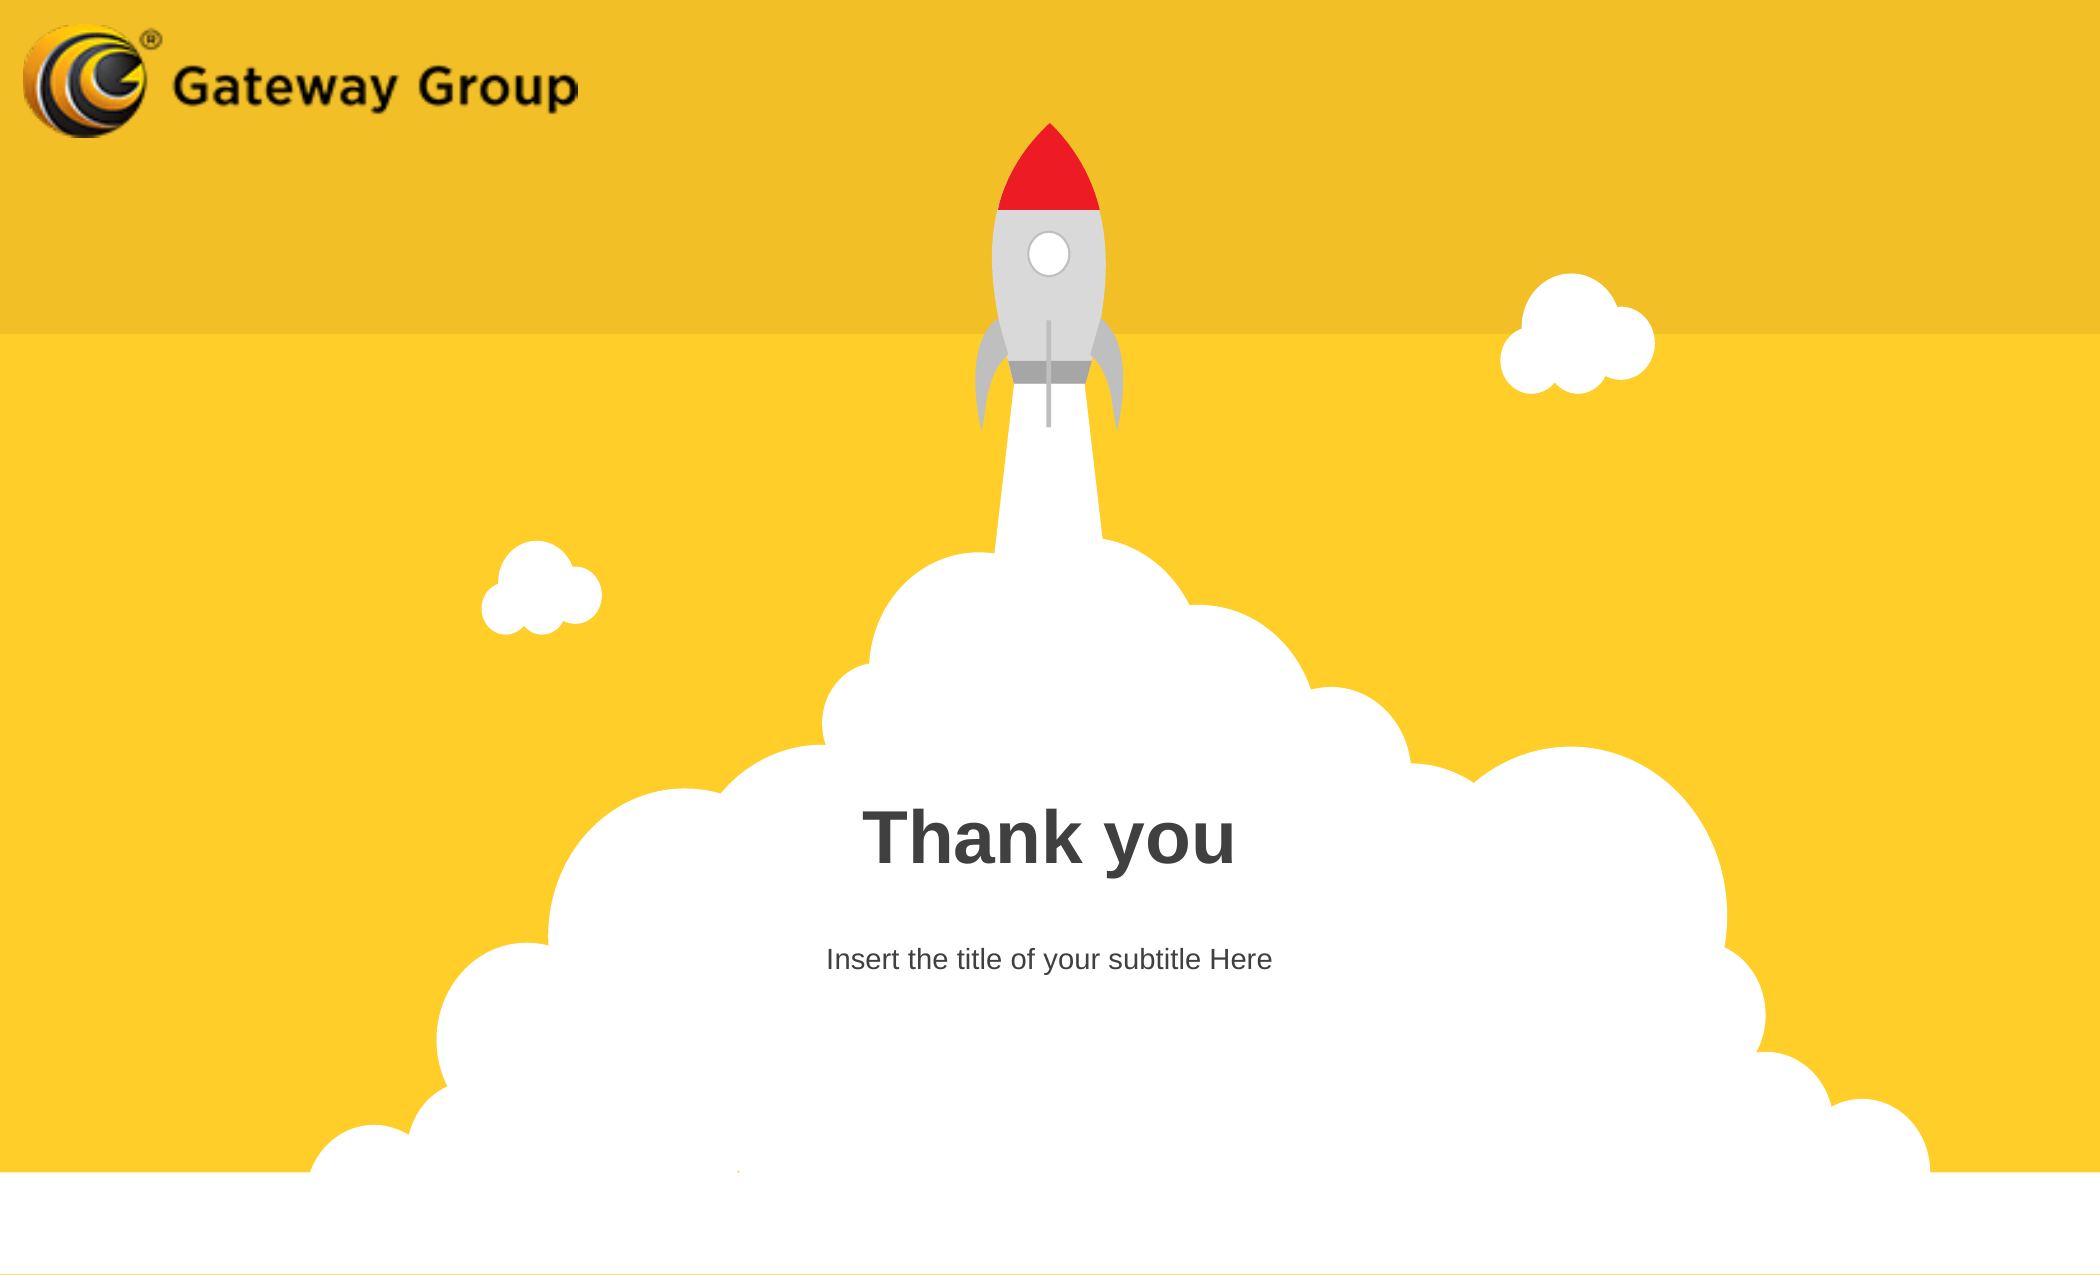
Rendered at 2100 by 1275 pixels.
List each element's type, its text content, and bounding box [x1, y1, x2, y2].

text_box Insert the title of your subtitle Here [0, 922, 2100, 994]
text_box Thank you [0, 762, 2100, 905]
picture [23, 24, 578, 138]
